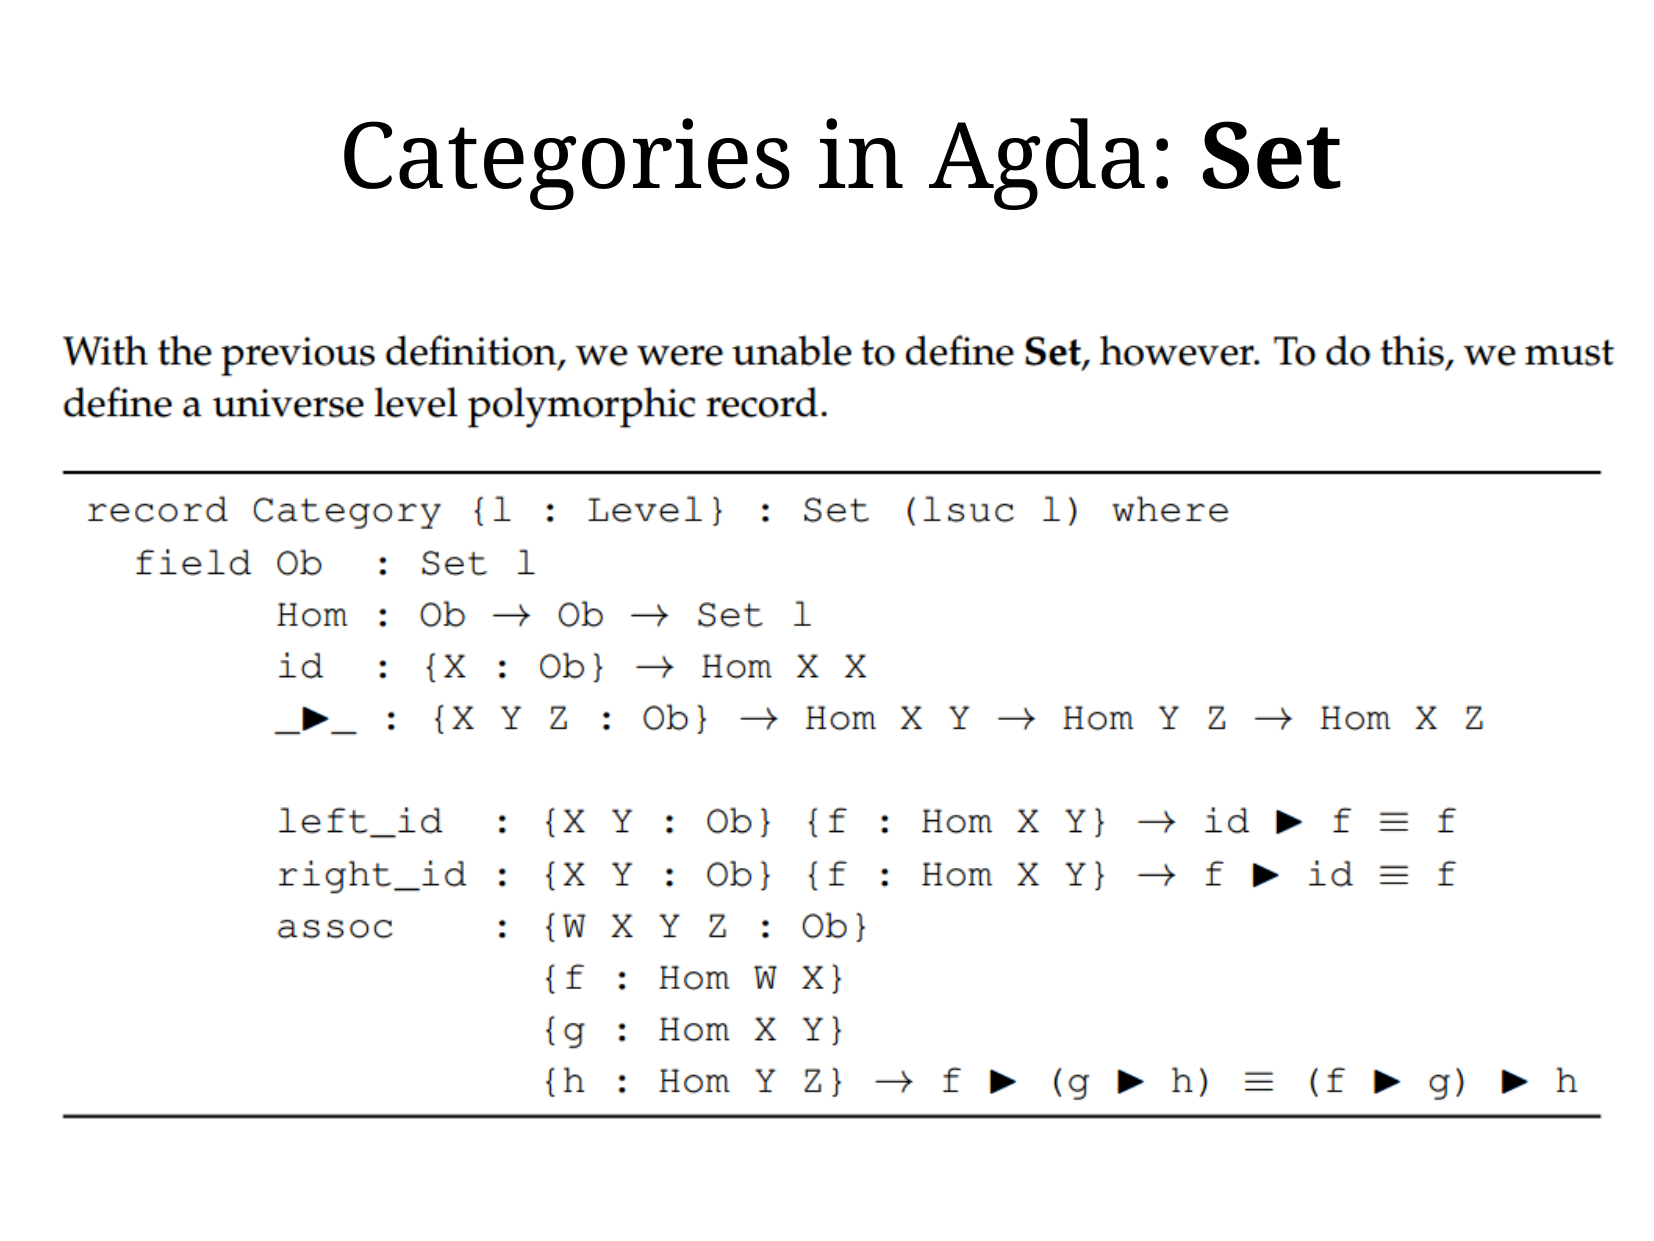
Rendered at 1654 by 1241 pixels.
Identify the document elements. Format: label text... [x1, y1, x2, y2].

picture [59, 321, 1621, 1123]
title Categories in Agda: Set [59, 22, 1625, 284]
